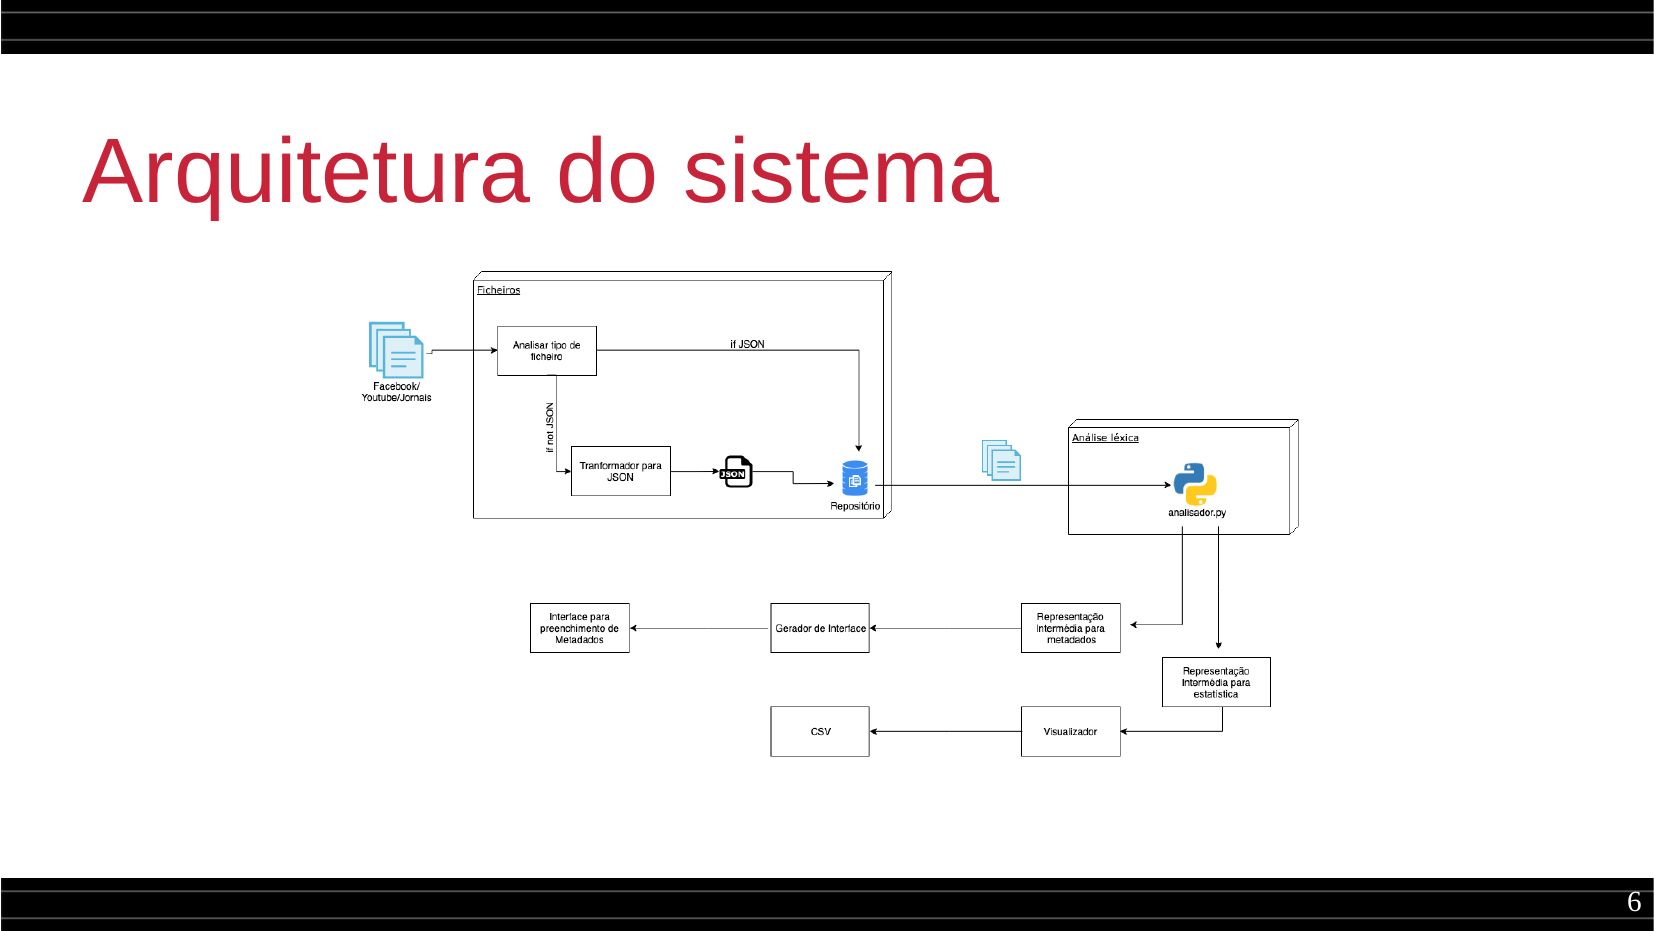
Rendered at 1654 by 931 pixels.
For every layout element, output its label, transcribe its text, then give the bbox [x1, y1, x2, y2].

picture [1, 0, 1654, 54]
picture [355, 271, 1299, 757]
title Arquitetura do sistema [82, 92, 1571, 249]
picture [1, 878, 1654, 931]
